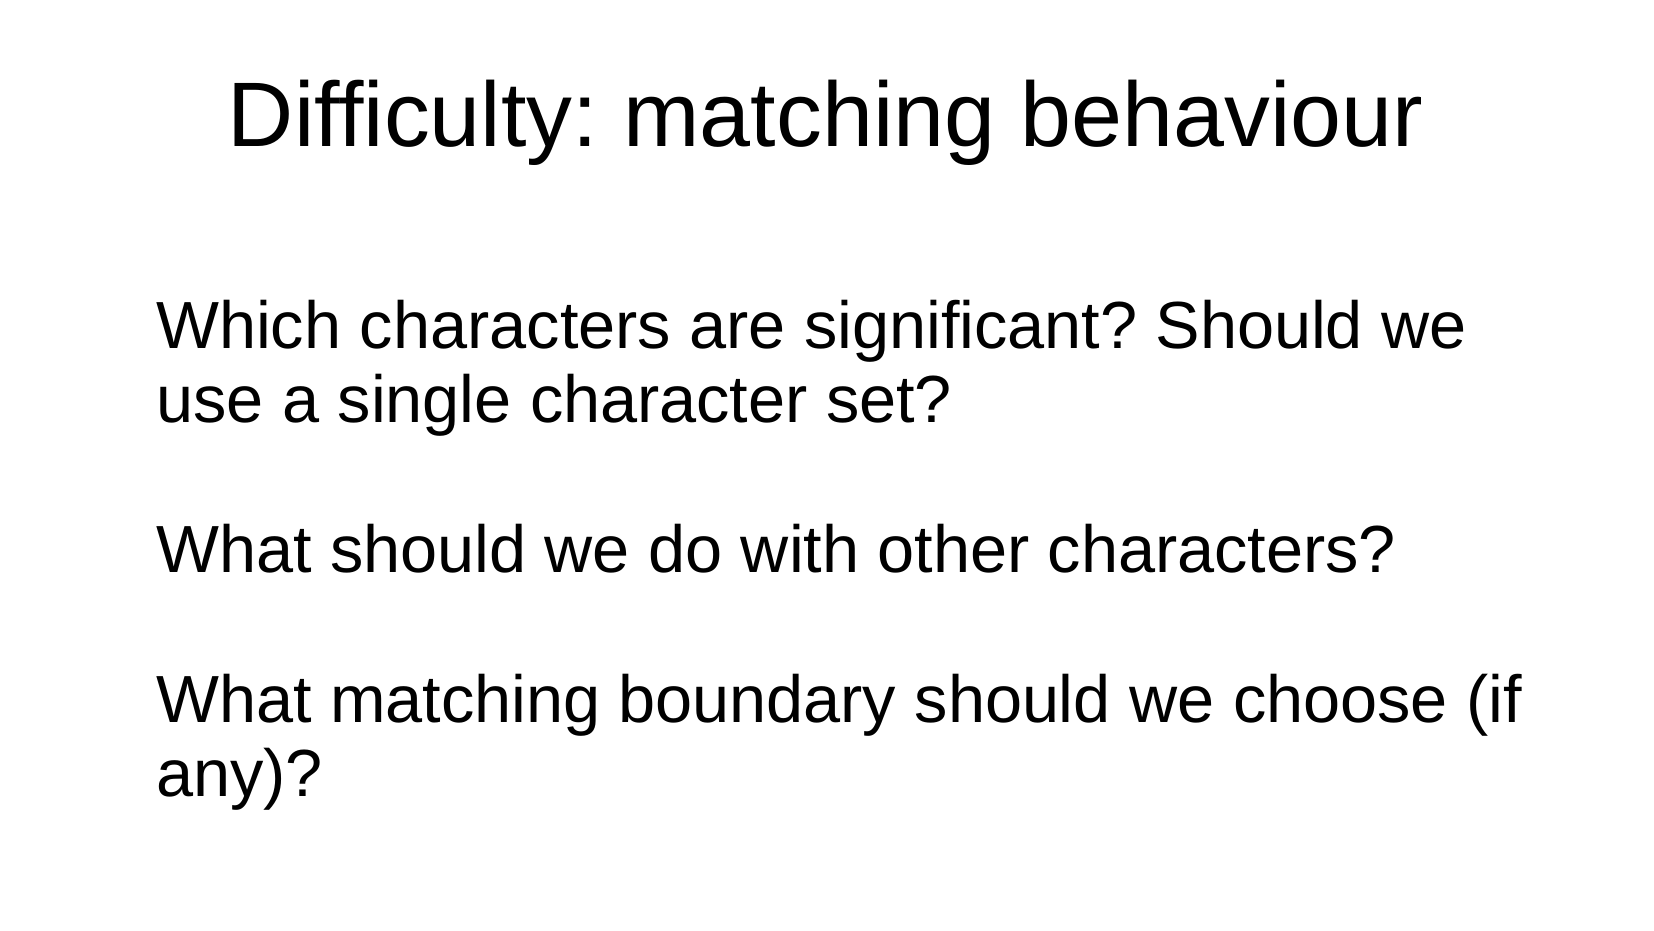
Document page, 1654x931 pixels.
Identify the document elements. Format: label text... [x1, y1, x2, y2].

title Difficulty: matching behaviour [82, 37, 1571, 193]
subtitle Which characters are significant? Should we use a single character set? What should we do with other characters? What matching boundary should we choose (if any)? [82, 287, 1571, 931]
